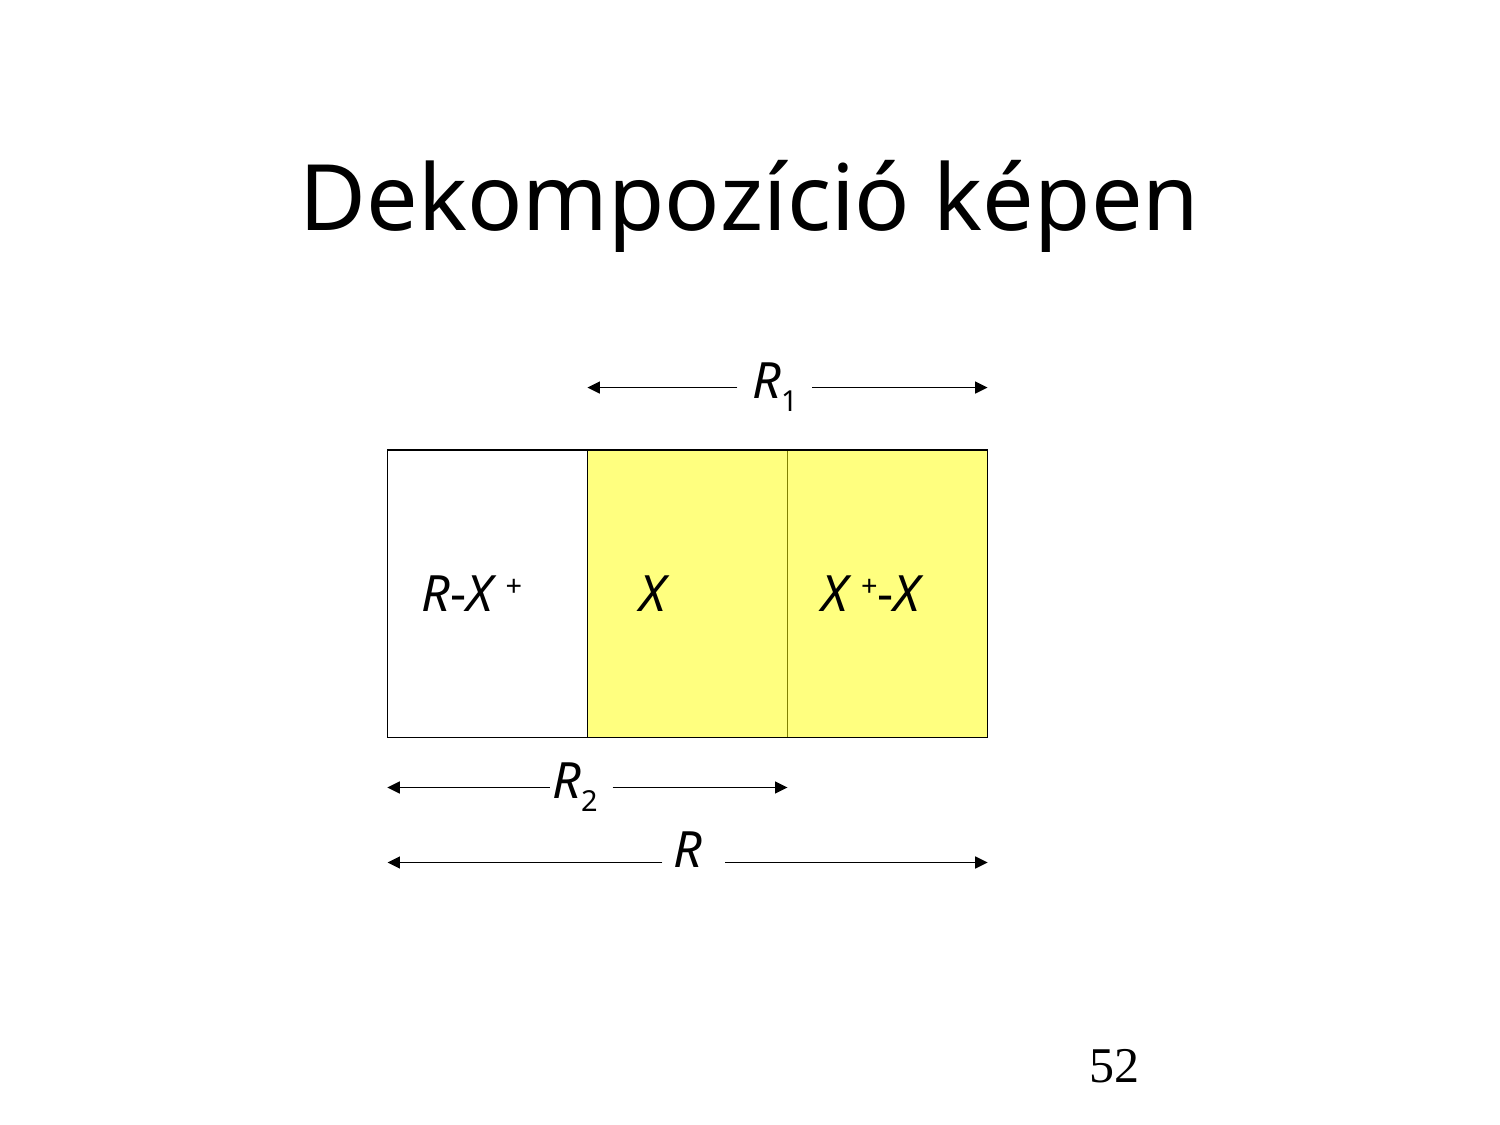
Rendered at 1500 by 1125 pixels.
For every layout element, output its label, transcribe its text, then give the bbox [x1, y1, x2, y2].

text_box X [639, 561, 696, 637]
text_box [387, 450, 988, 738]
text_box X +-X [821, 561, 950, 637]
text_box R-X + [421, 561, 552, 637]
title Dekompozíció képen [112, 99, 1388, 288]
text_box R1 [752, 348, 828, 433]
text_box R [673, 817, 733, 894]
text_box R2 [552, 748, 628, 833]
